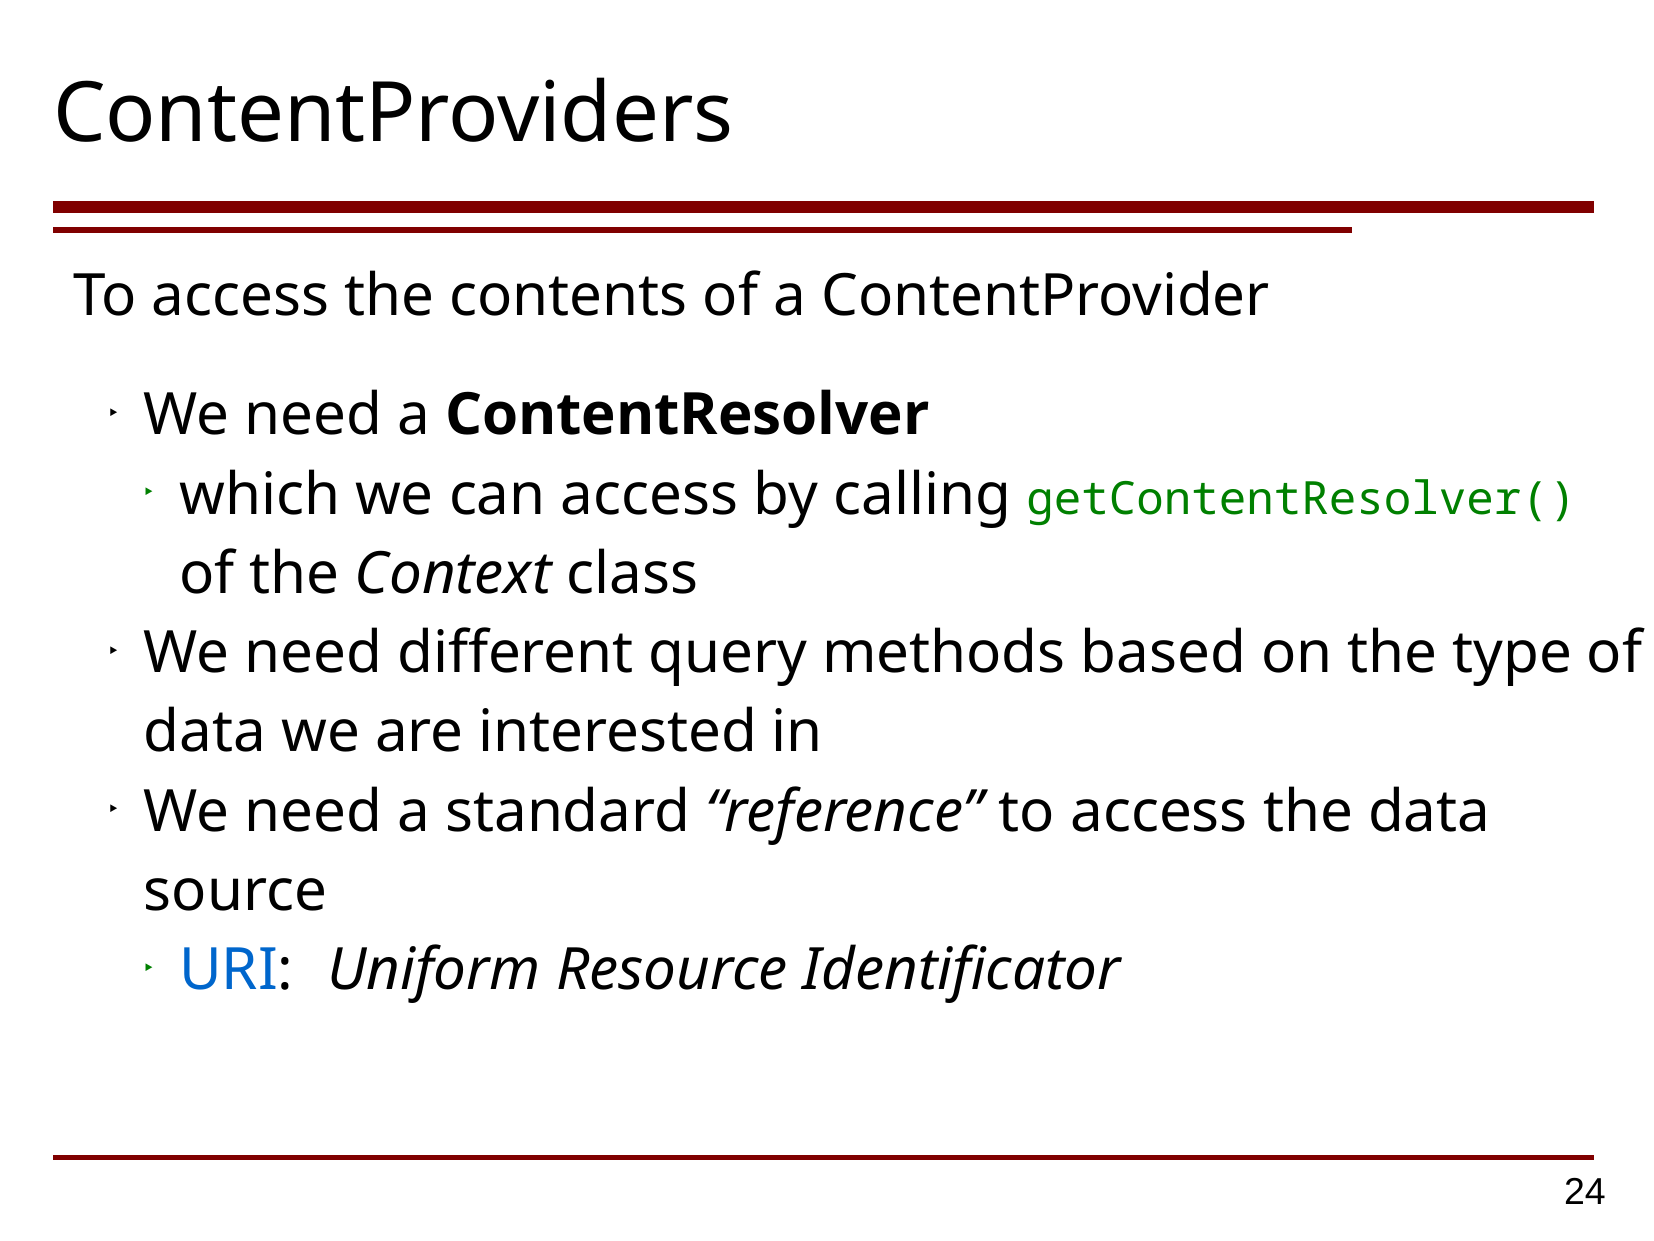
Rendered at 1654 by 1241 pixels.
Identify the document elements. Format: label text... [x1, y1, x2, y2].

subtitle ContentProviders [53, 48, 1542, 172]
text_box <número> [35, 1163, 1654, 1221]
text_box To access the contents of a ContentProvider We need a ContentResolver which we can access by calling getContentResolver() of the Context class We need different query methods based on the type of data we are interested in We need a standard “reference” to access the data source URI: Uniform Resource Identificator [58, 246, 1585, 1158]
